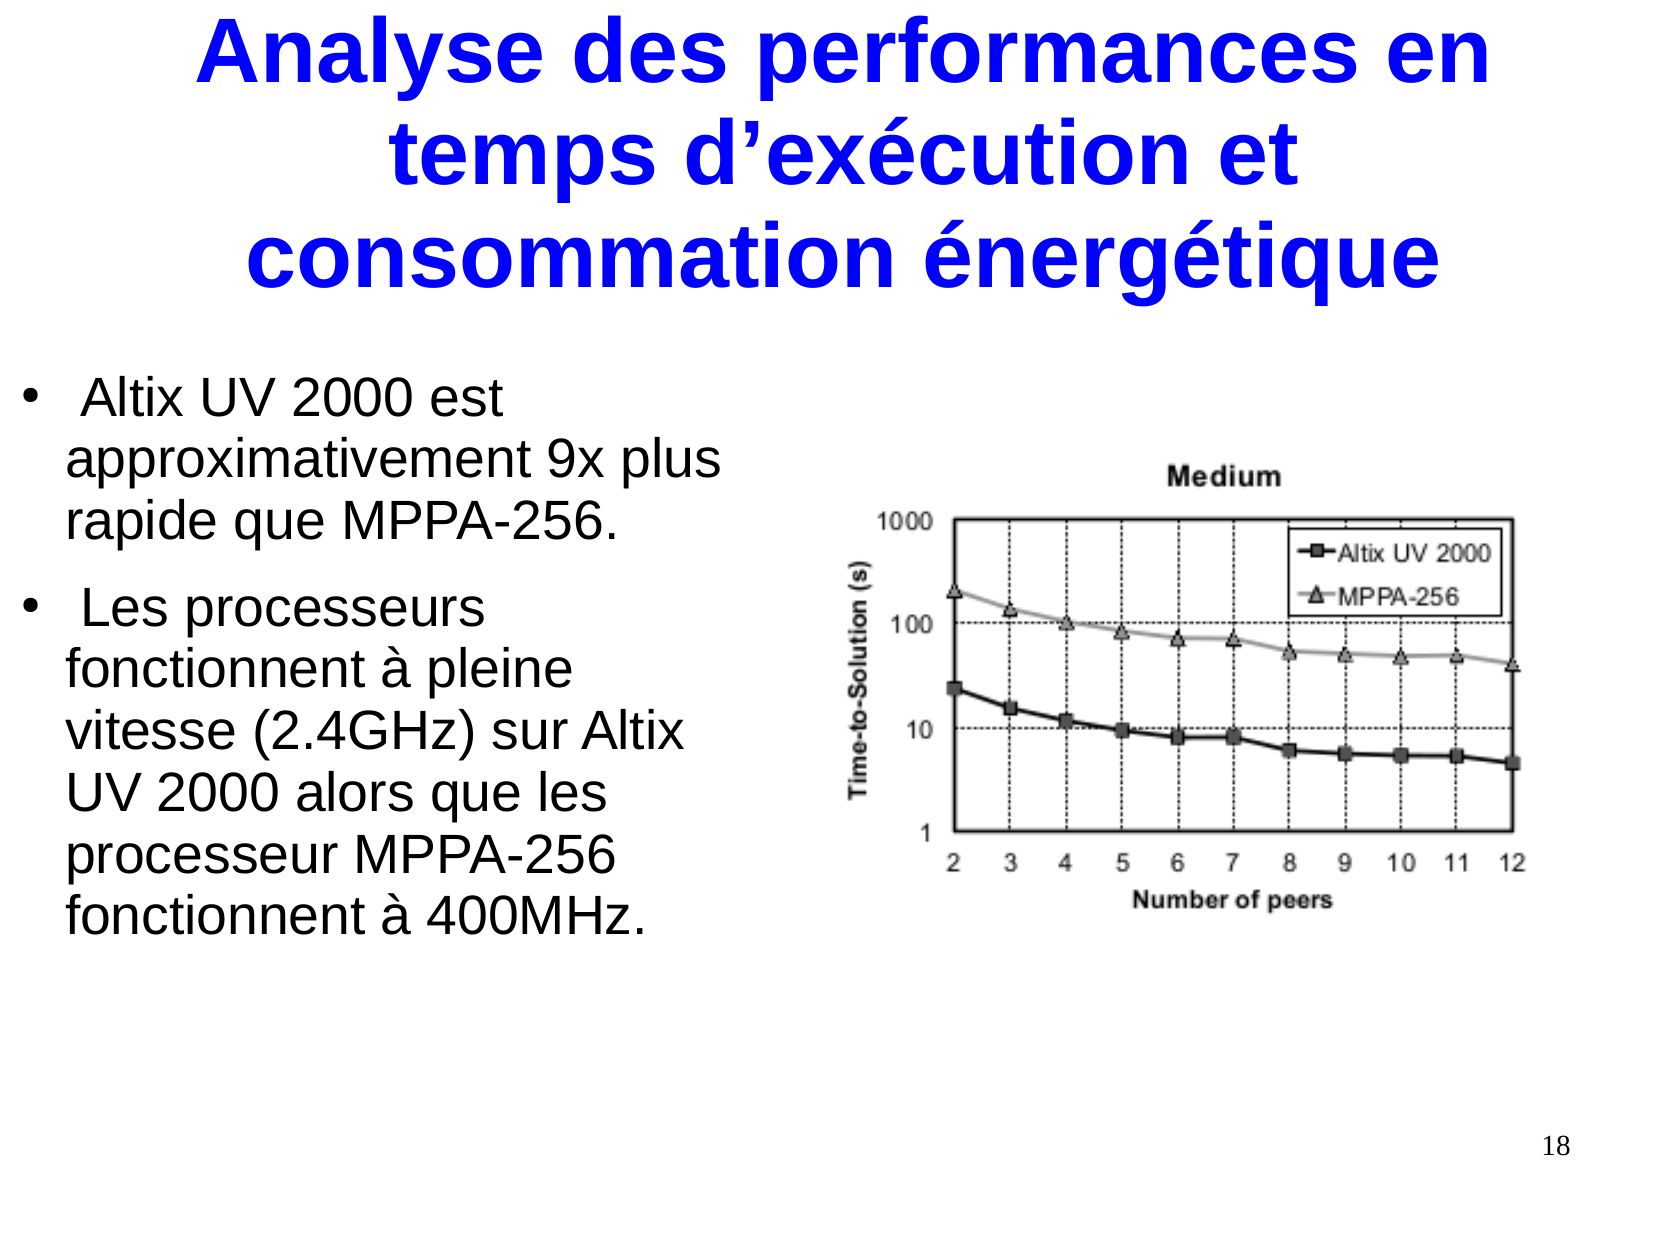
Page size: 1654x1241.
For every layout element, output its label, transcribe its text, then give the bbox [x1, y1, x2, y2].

list Altix UV 2000 est approximativement 9x plus rapide que MPPA-256. Les processeurs fonctionnent à pleine vitesse (2.4GHz) sur Altix UV 2000 alors que les processeur MPPA-256 fonctionnent à 400MHz. [6, 366, 733, 1086]
picture [732, 425, 1652, 934]
title Analyse des performances en temps d’exécution et consommation énergétique [82, 0, 1571, 308]
